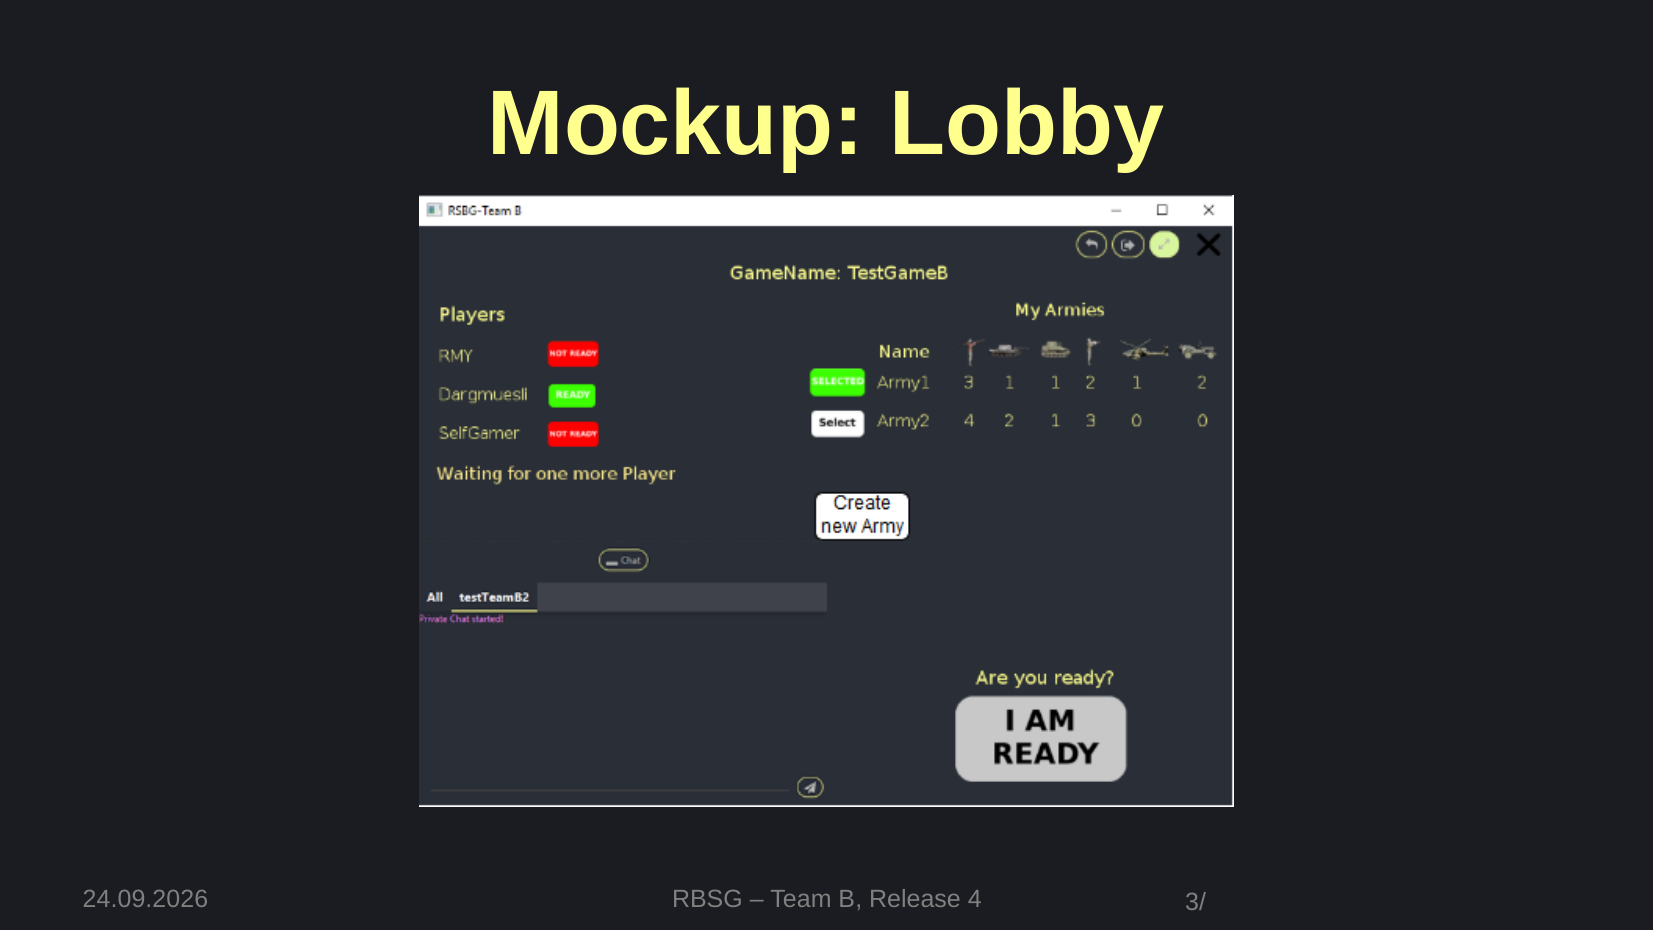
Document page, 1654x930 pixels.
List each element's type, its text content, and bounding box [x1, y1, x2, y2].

text_box / [1185, 885, 1571, 912]
text_box RBSG – Team B, Release 4 [565, 882, 1090, 912]
title Mockup: Lobby [82, 61, 1571, 173]
text_box 03.09.2019 [82, 882, 468, 912]
picture [419, 195, 1234, 807]
